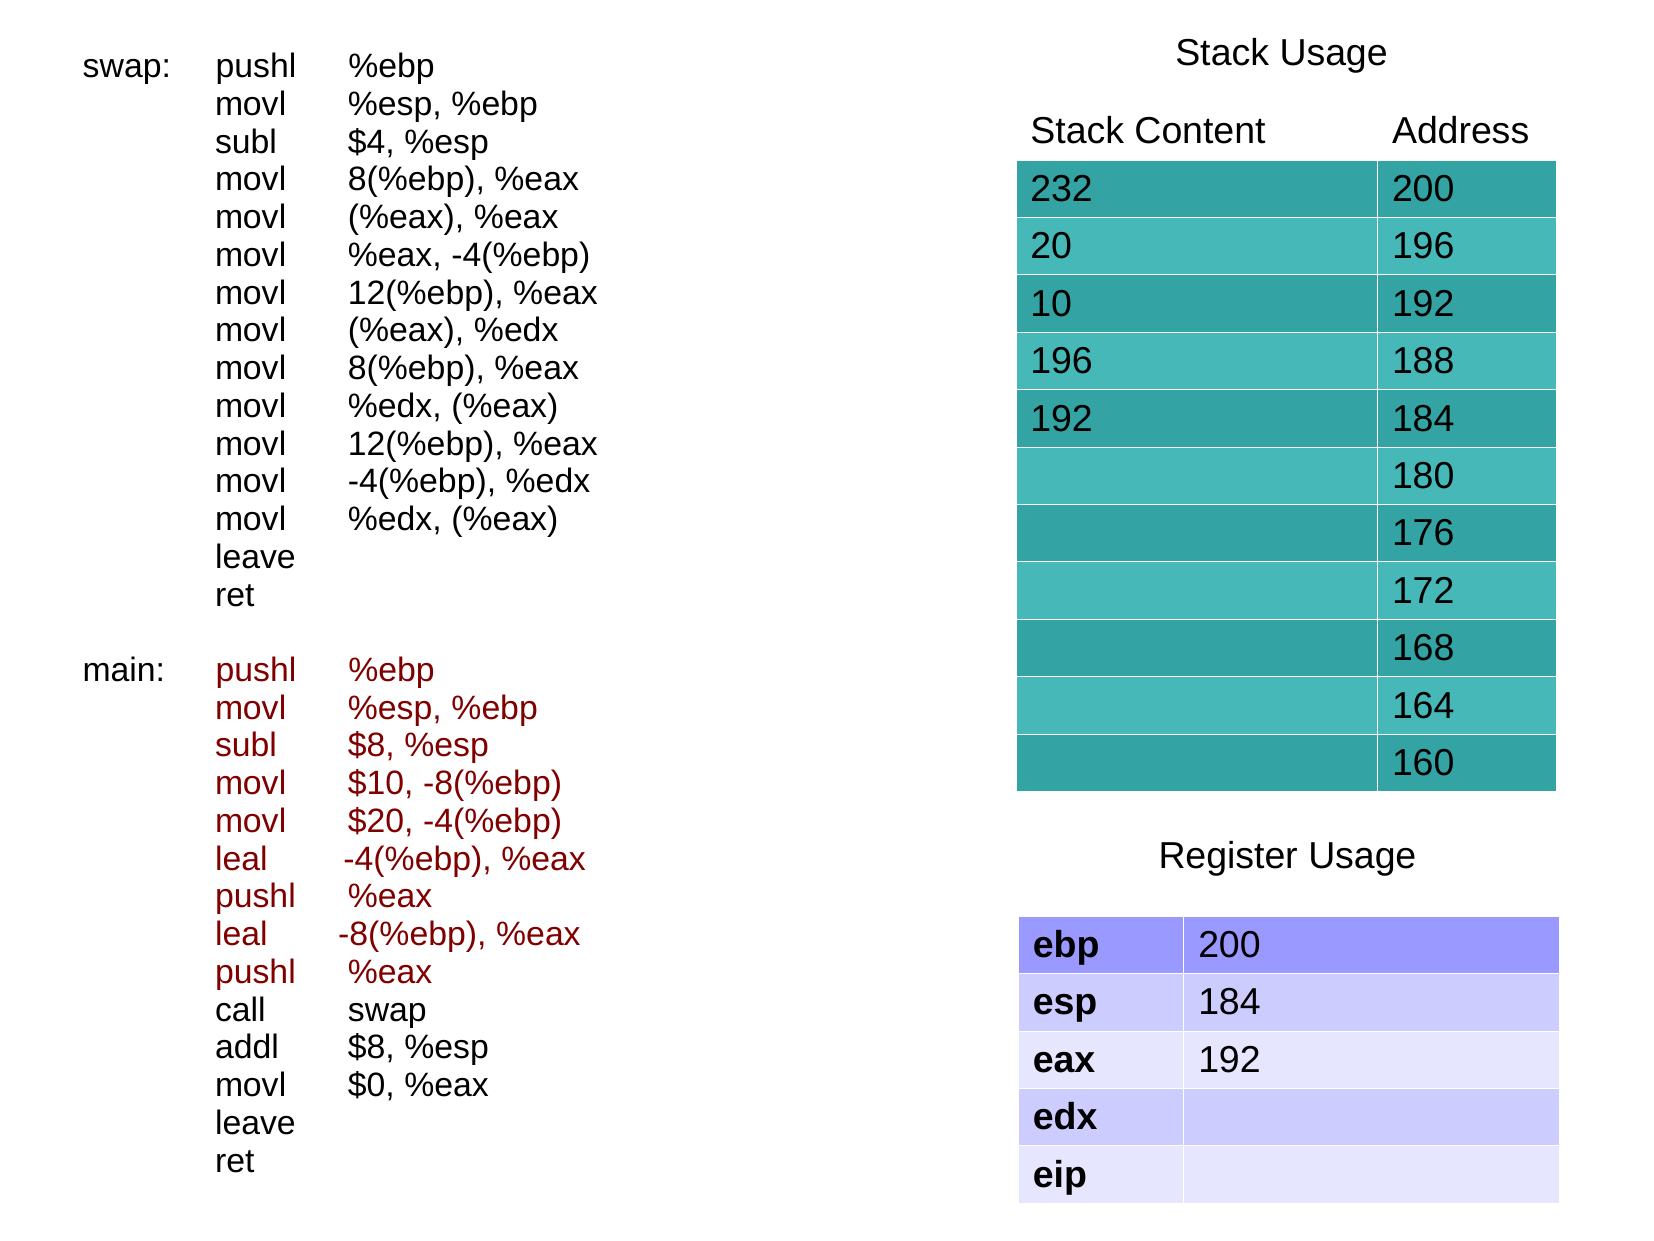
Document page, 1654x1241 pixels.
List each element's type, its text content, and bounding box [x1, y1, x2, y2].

table_cell [1017, 562, 1377, 619]
text_box Register Usage [1015, 826, 1560, 884]
table_cell 184 [1184, 974, 1559, 1031]
table_cell 160 [1378, 735, 1556, 791]
table_header Address [1378, 103, 1556, 160]
table_cell 164 [1378, 677, 1556, 734]
table_cell 192 [1017, 390, 1377, 447]
table_cell 188 [1378, 333, 1556, 389]
table_cell 232 [1017, 161, 1377, 217]
table_cell 180 [1378, 448, 1556, 504]
table_cell eip [1019, 1146, 1183, 1203]
table_cell 168 [1378, 620, 1556, 676]
table_cell [1017, 505, 1377, 561]
table_cell [1184, 1089, 1559, 1145]
table_cell 192 [1378, 275, 1556, 332]
table_cell [1017, 735, 1377, 791]
table_cell 176 [1378, 505, 1556, 561]
table_cell 184 [1378, 390, 1556, 447]
table_cell [1017, 620, 1377, 676]
table_cell 172 [1378, 562, 1556, 619]
list swap: pushl %ebp movl %esp, %ebp subl $4, %esp movl 8(%ebp), %eax movl (%eax), %eax movl %eax, -4(%ebp) movl 12(%ebp), %eax movl (%eax), %edx movl 8(%ebp), %eax movl %edx, (%eax) movl 12(%ebp), %eax movl -4(%ebp), %edx movl %edx, (%eax) leave ret main: pushl %ebp movl %esp, %ebp subl $8, %esp movl $10, -8(%ebp) movl $20, -4(%ebp) leal -4(%ebp), %eax pushl %eax leal -8(%ebp), %eax pushl %eax call swap addl $8, %esp movl $0, %eax leave ret [82, 47, 969, 1182]
table_cell 196 [1378, 218, 1556, 274]
text_box Stack Usage [1009, 23, 1554, 81]
table_cell 192 [1184, 1032, 1559, 1088]
table_cell 10 [1017, 275, 1377, 332]
table_cell 200 [1378, 161, 1556, 217]
table_cell edx [1019, 1089, 1183, 1145]
table_cell esp [1019, 974, 1183, 1031]
table_cell 20 [1017, 218, 1377, 274]
table_cell [1184, 1146, 1559, 1203]
table_cell eax [1019, 1032, 1183, 1088]
table_header 200 [1184, 917, 1559, 973]
table_cell [1017, 677, 1377, 734]
table_cell 196 [1017, 333, 1377, 389]
table_header ebp [1019, 917, 1183, 973]
table_cell [1017, 448, 1377, 504]
table_header Stack Content [1017, 103, 1377, 160]
